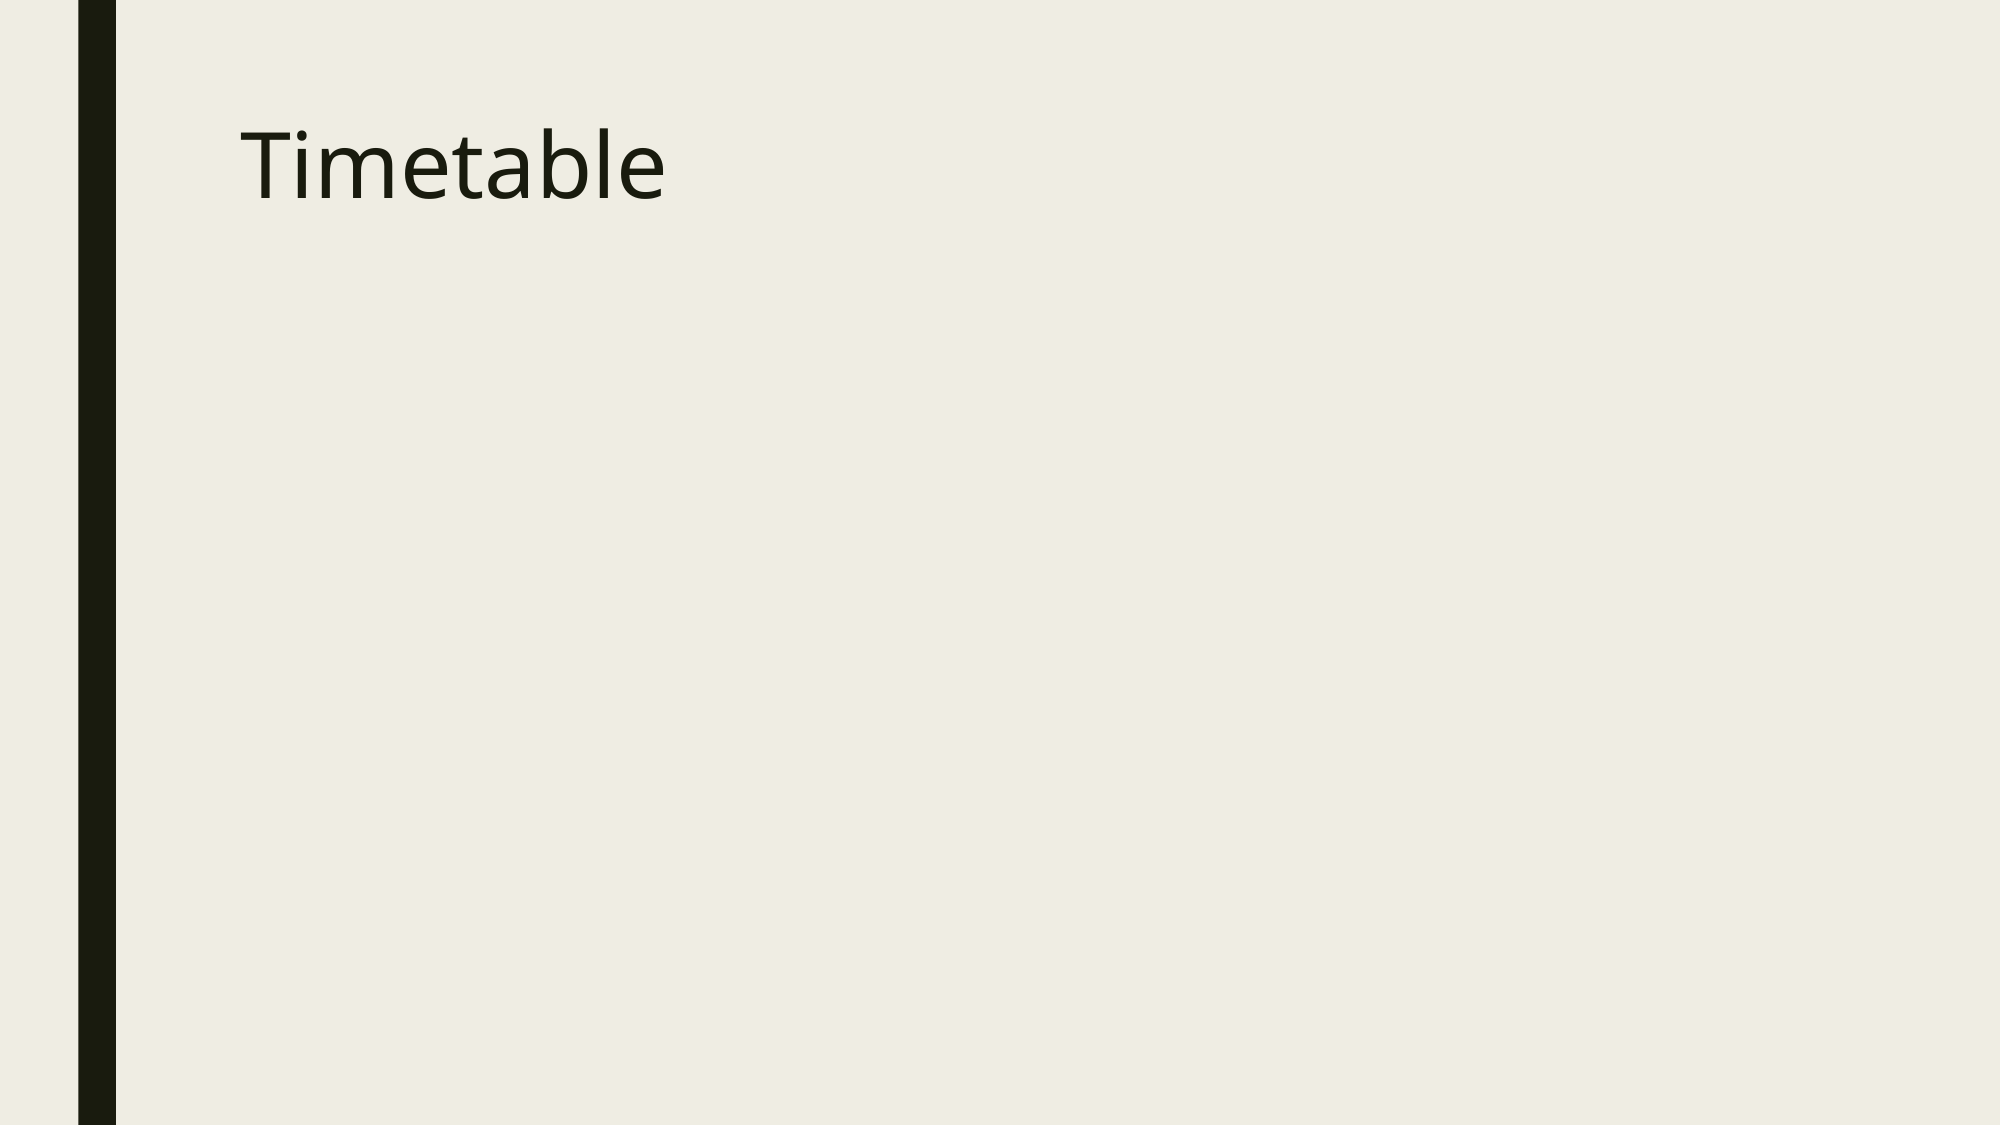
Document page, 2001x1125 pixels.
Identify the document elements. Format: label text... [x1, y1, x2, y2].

title Timetable [225, 112, 1801, 357]
